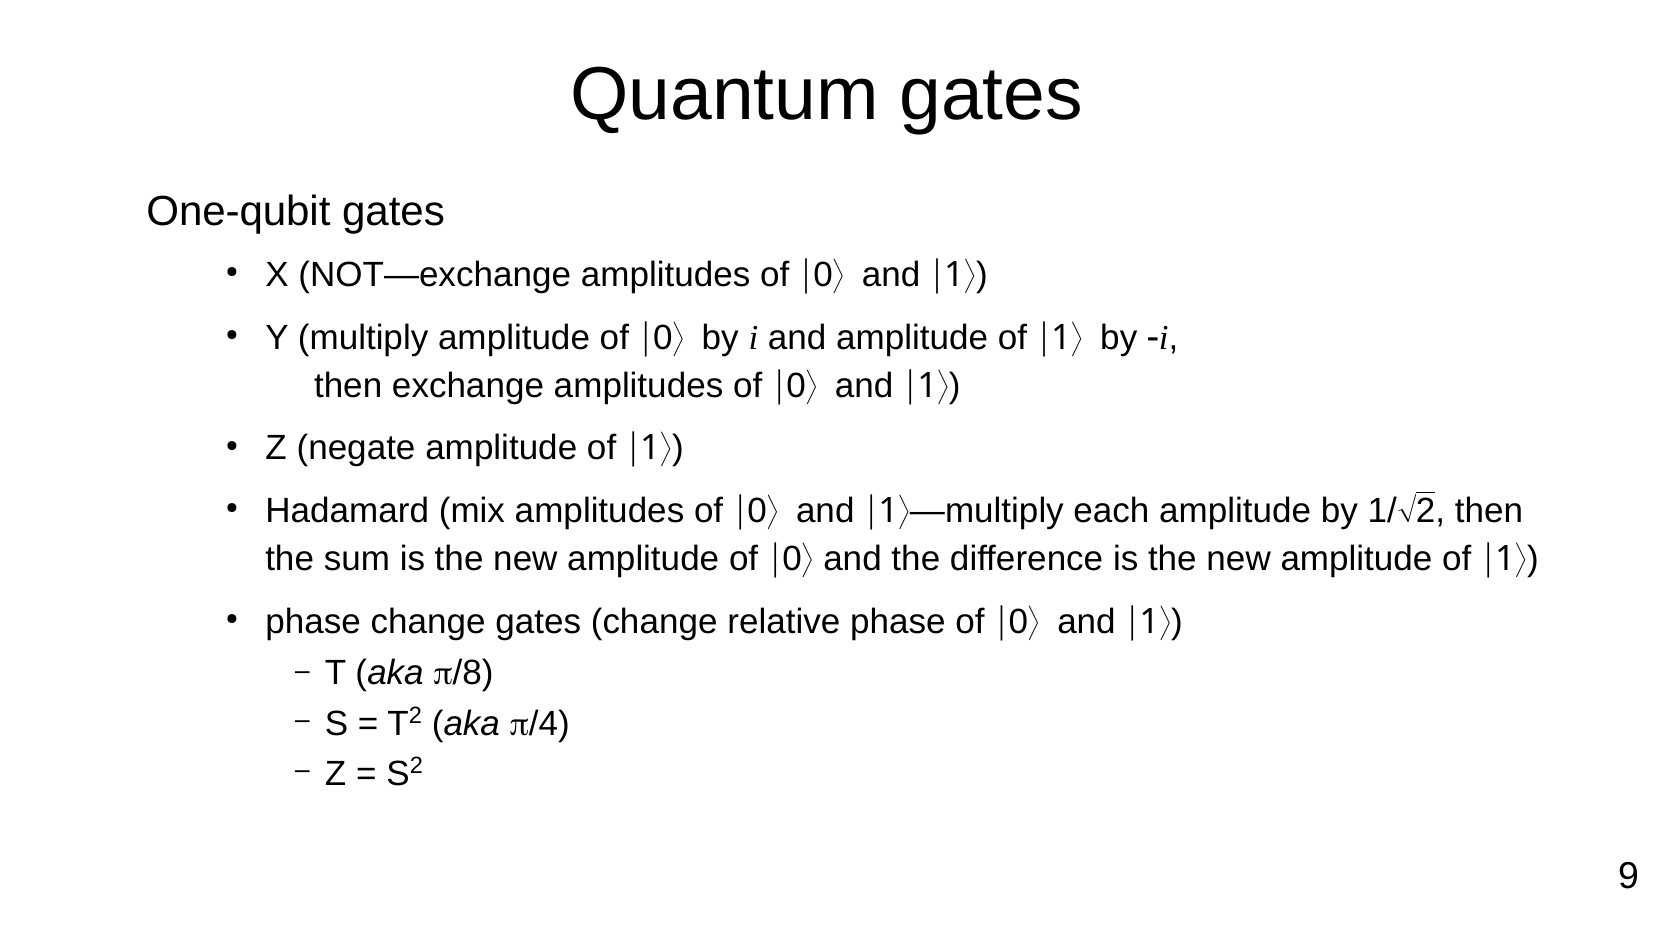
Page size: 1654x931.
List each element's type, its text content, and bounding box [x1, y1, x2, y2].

title Quantum gates [82, 37, 1571, 151]
list One-qubit gates X (NOT—exchange amplitudes of |0 and |1) Y (multiply amplitude of |0 by i and amplitude of |1 by -i, then exchange amplitudes of |0 and |1) Z (negate amplitude of |1) Hadamard (mix amplitudes of |0 and |1—multiply each amplitude by 1/2, then the sum is the new amplitude of |0 and the difference is the new amplitude of |1) phase change gates (change relative phase of |0 and |1) T (aka p/8) S = T2 (aka p/4) Z = S2 [86, 187, 1575, 826]
